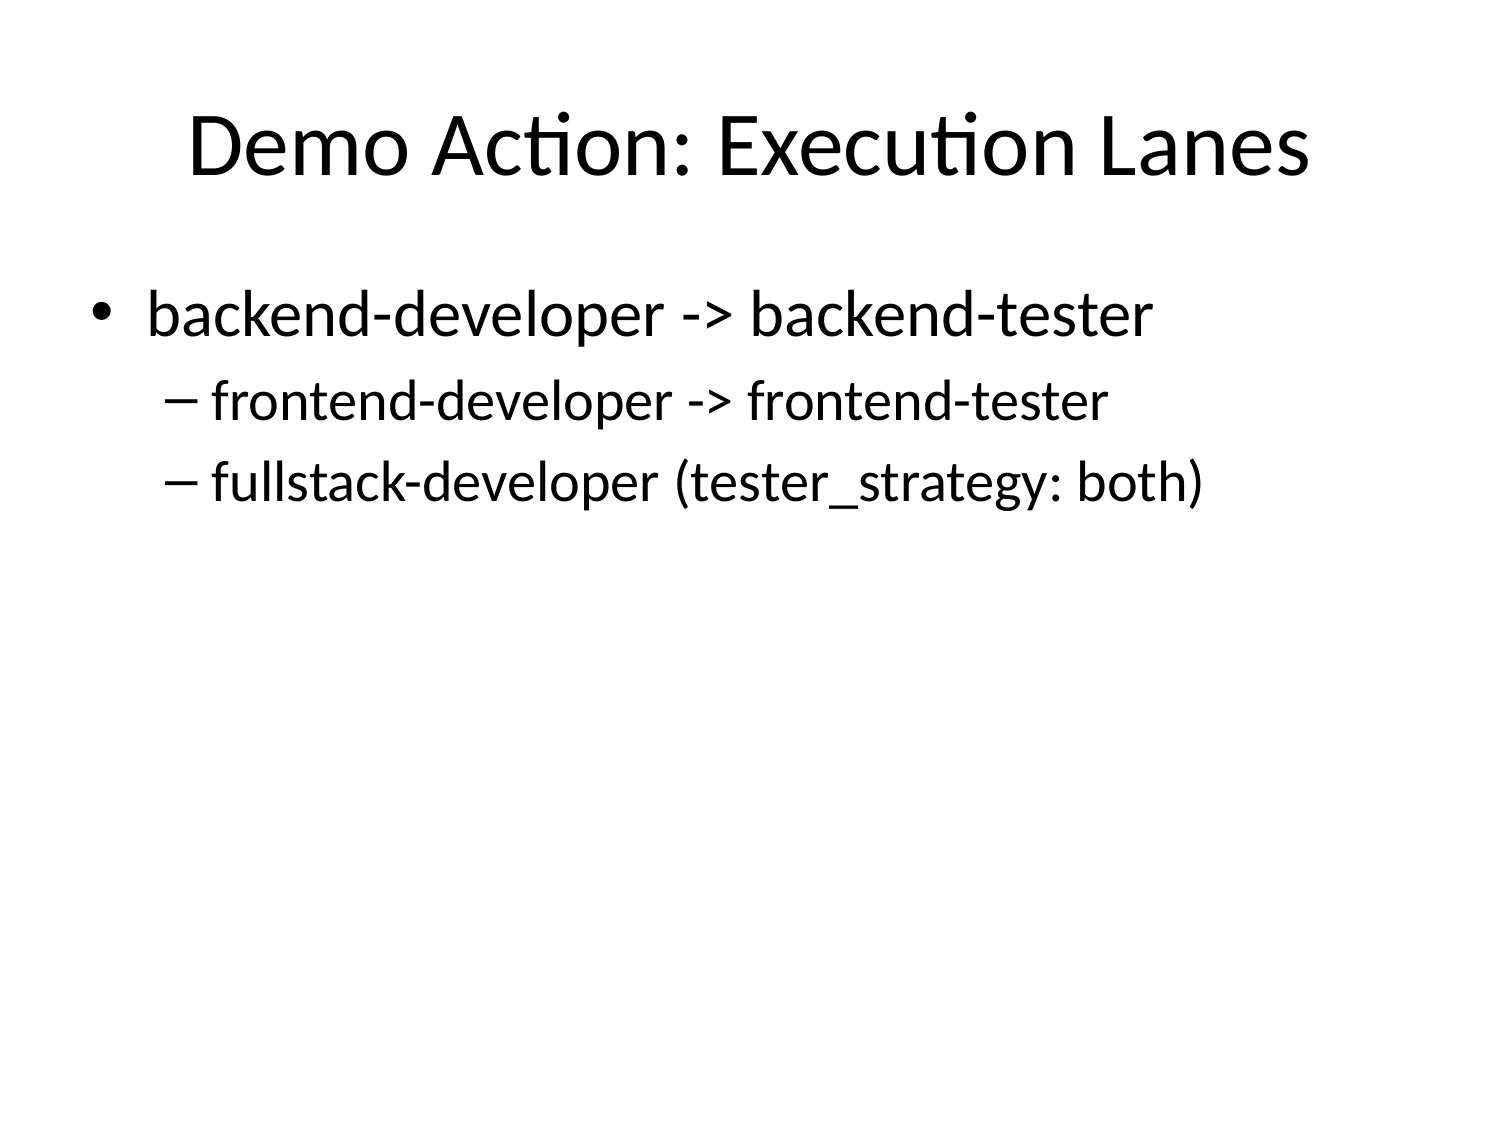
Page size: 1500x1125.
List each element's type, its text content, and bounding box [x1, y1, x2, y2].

title Demo Action: Execution Lanes [75, 45, 1425, 233]
list backend-developer -> backend-tester frontend-developer -> frontend-tester fullstack-developer (tester_strategy: both) [75, 262, 1425, 1005]
